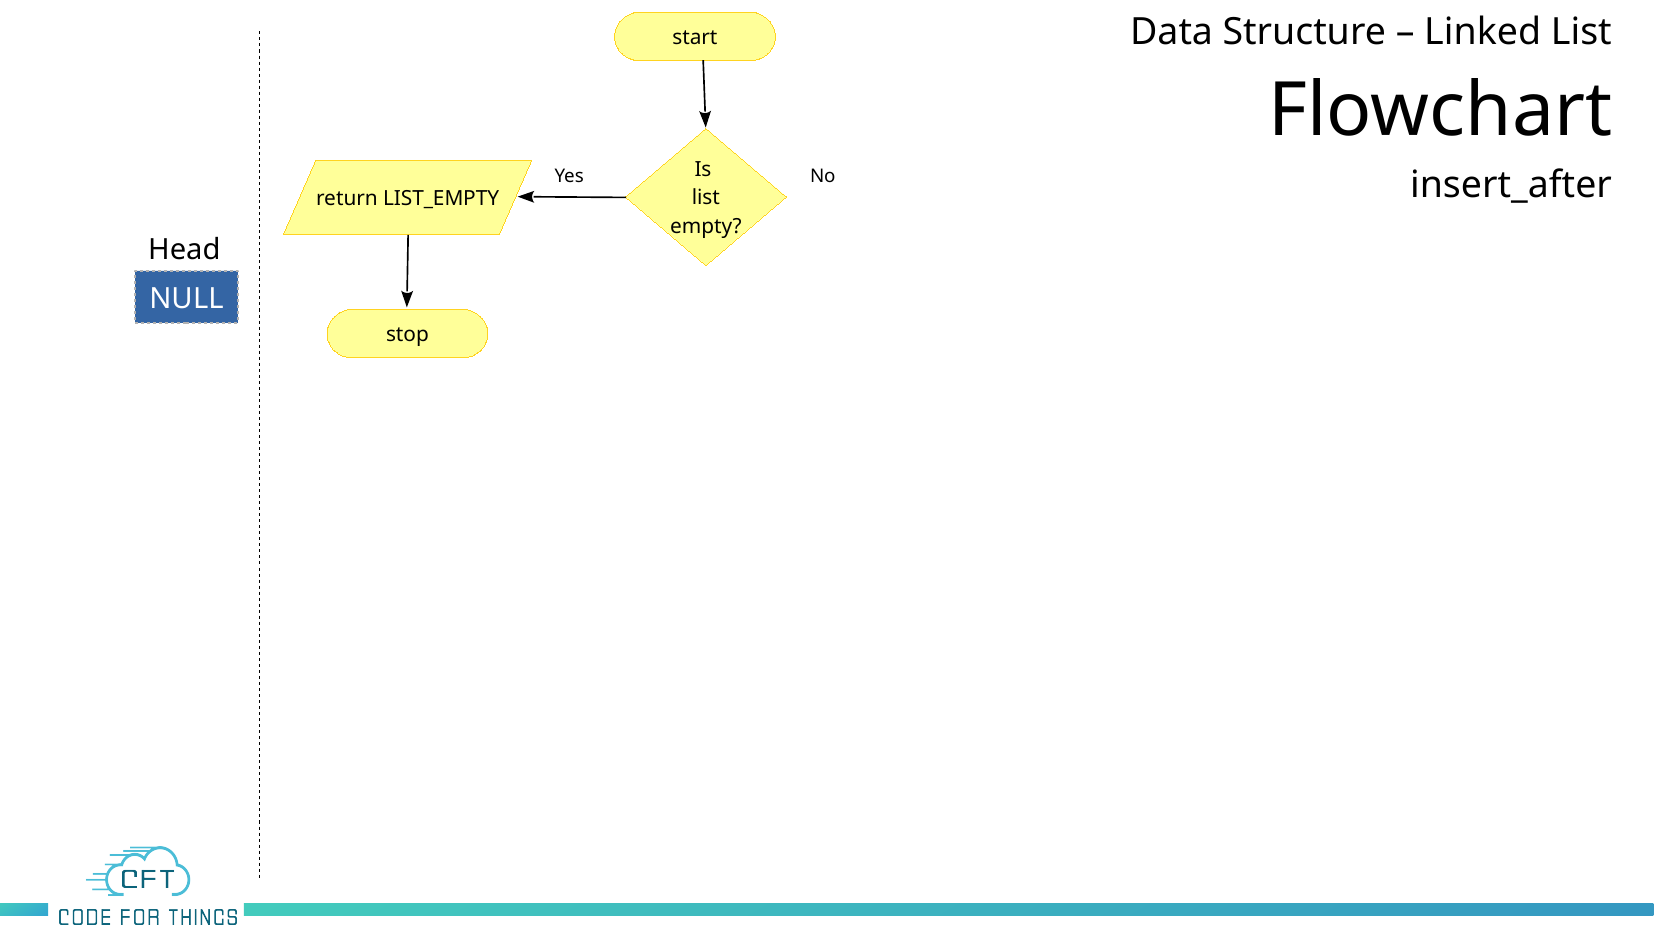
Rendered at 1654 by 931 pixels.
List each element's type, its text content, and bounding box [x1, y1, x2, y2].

text_box No [795, 154, 861, 213]
text_box return LIST_EMPTY [283, 160, 532, 235]
text_box Is list empty? [631, 128, 787, 266]
text_box NULL [135, 276, 238, 323]
text_box start [614, 12, 776, 61]
text_box Head [133, 220, 245, 276]
title Data Structure – Linked List Flowchart insert_after [1093, 0, 1613, 216]
text_box stop [327, 309, 488, 358]
picture [59, 846, 237, 925]
text_box Yes [539, 155, 631, 203]
